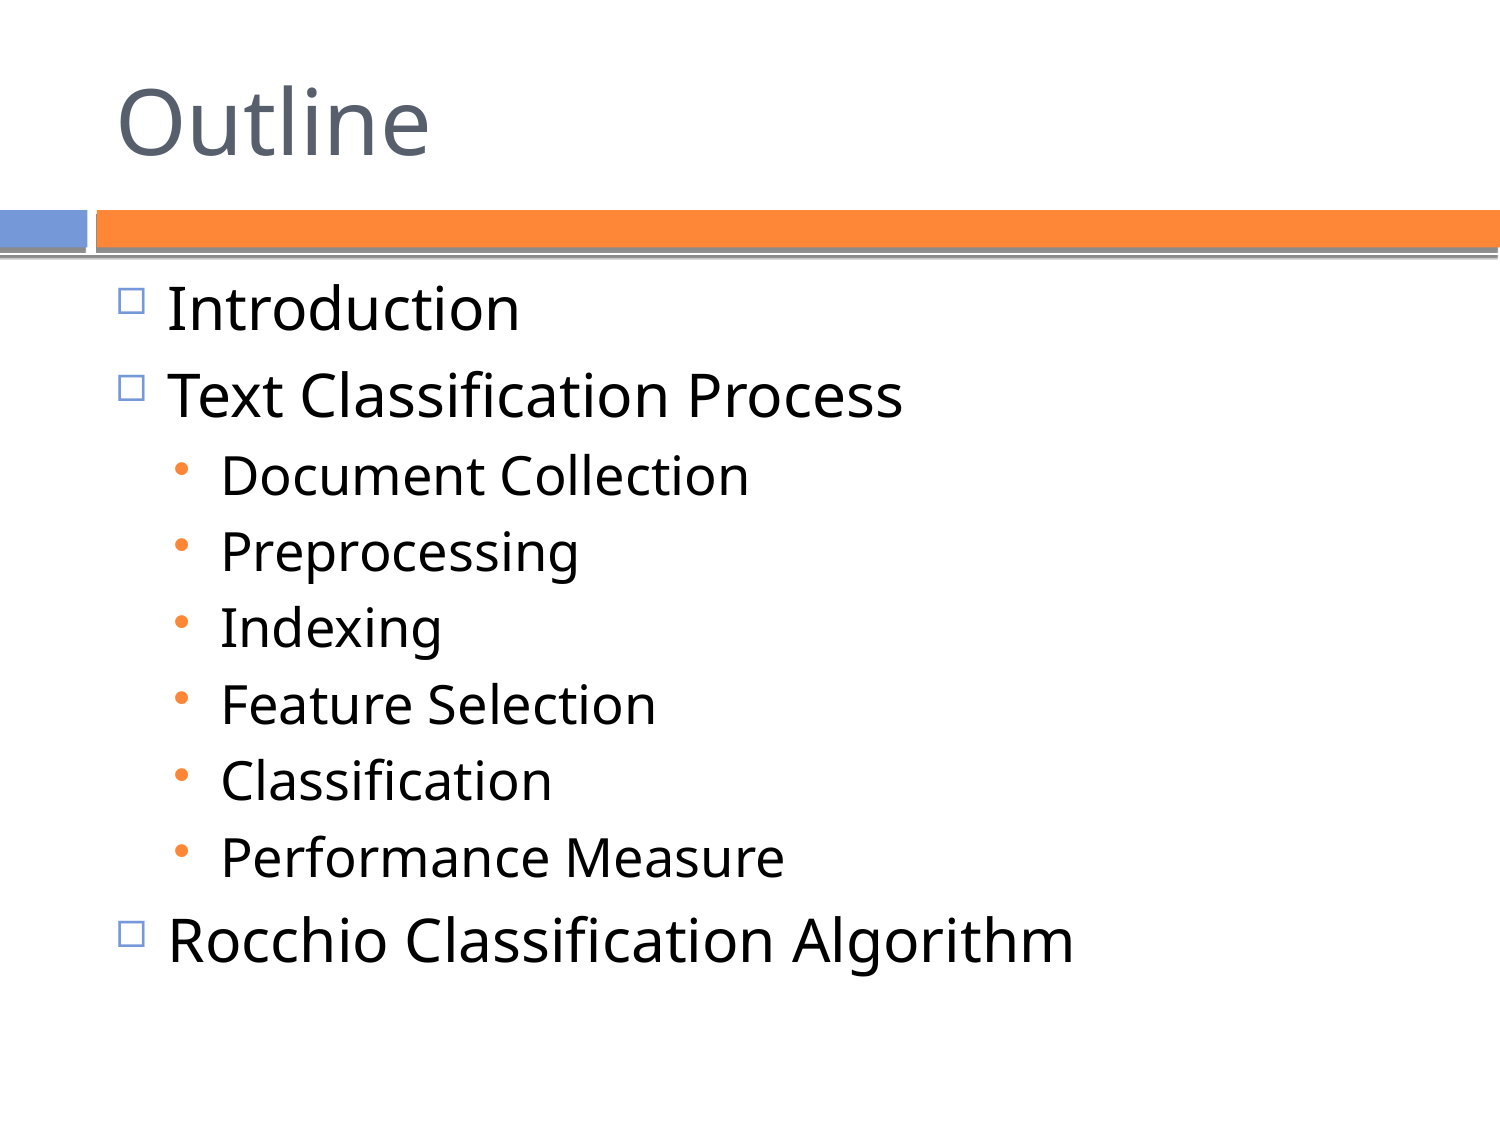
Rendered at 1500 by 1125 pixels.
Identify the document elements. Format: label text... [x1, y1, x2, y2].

title Outline [100, 37, 1438, 200]
list Introduction Text Classification Process Document Collection Preprocessing Indexing Feature Selection Classification Performance Measure Rocchio Classification Algorithm [100, 262, 1438, 1000]
